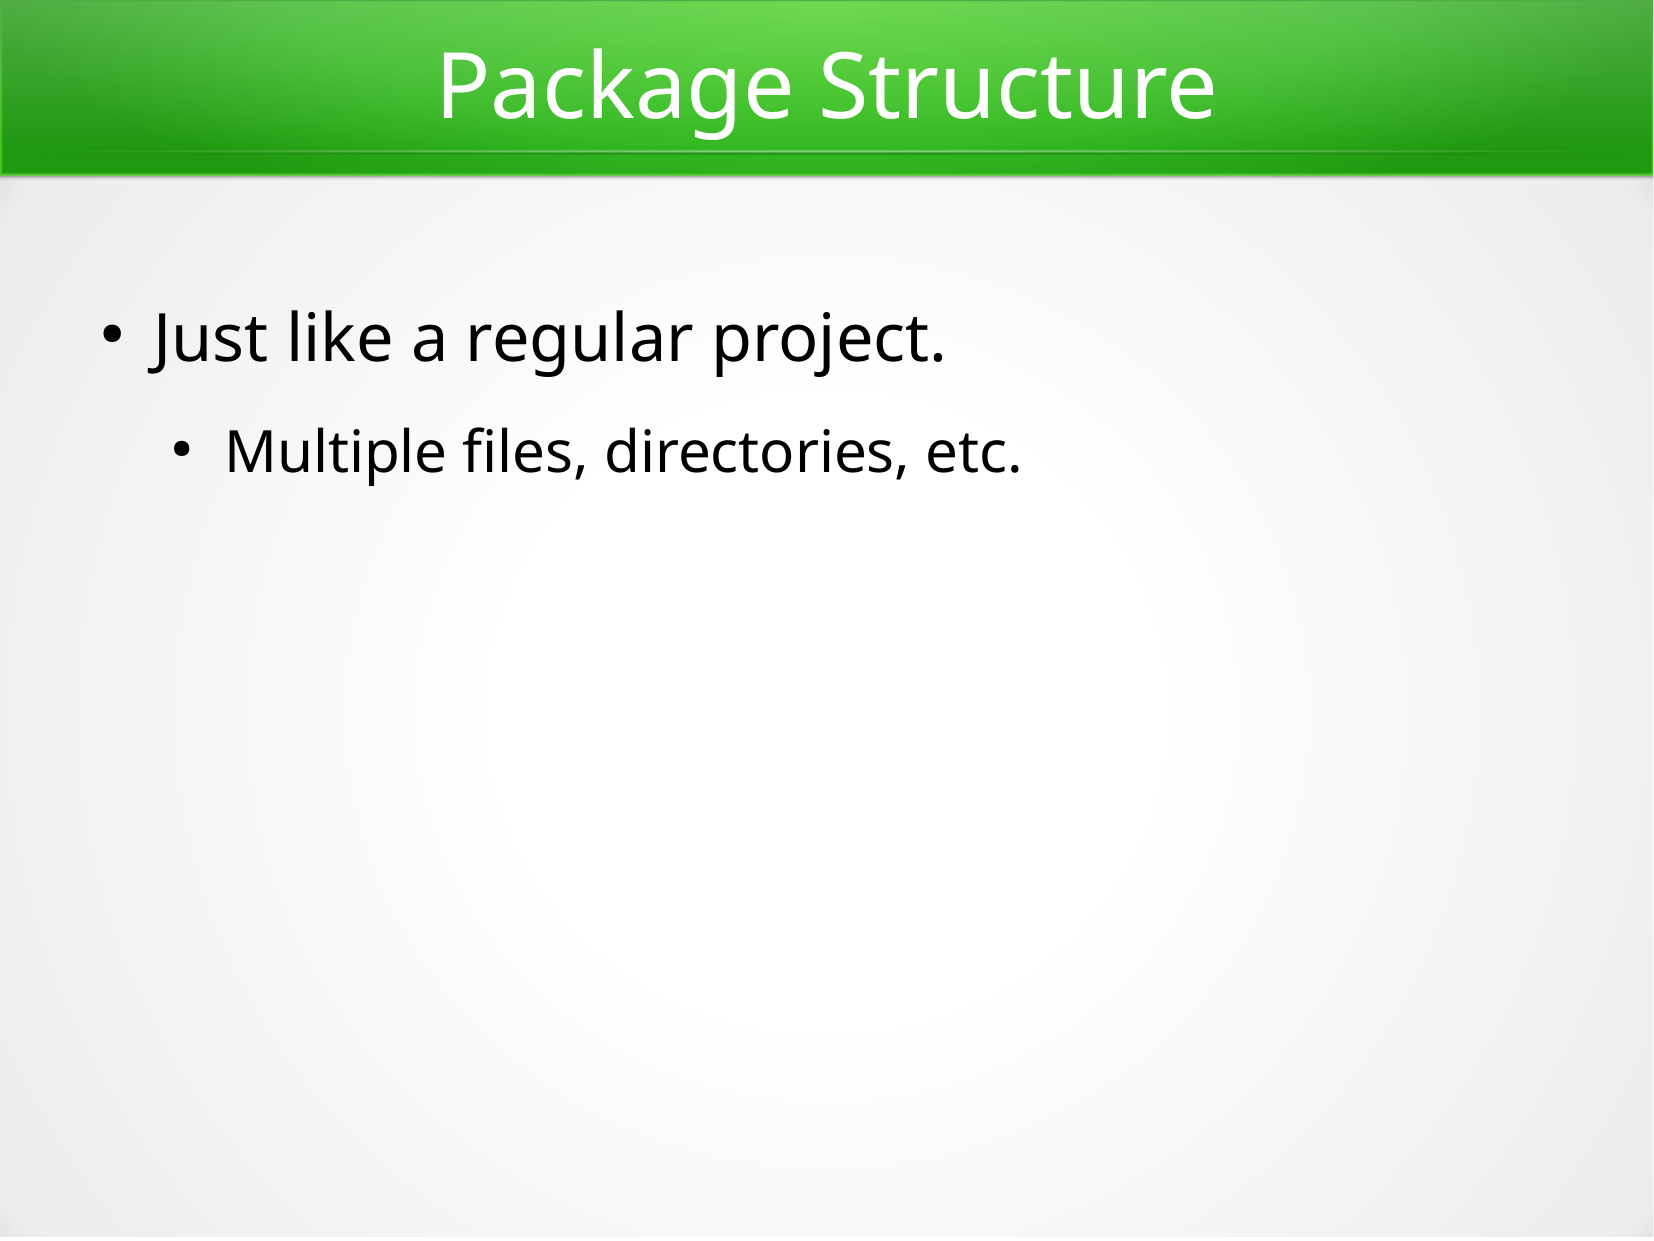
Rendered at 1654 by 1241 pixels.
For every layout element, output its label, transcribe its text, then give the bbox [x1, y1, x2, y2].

title Package Structure [82, 11, 1571, 154]
picture [0, 0, 1654, 1237]
list Just like a regular project. Multiple files, directories, etc. [82, 290, 1571, 1010]
